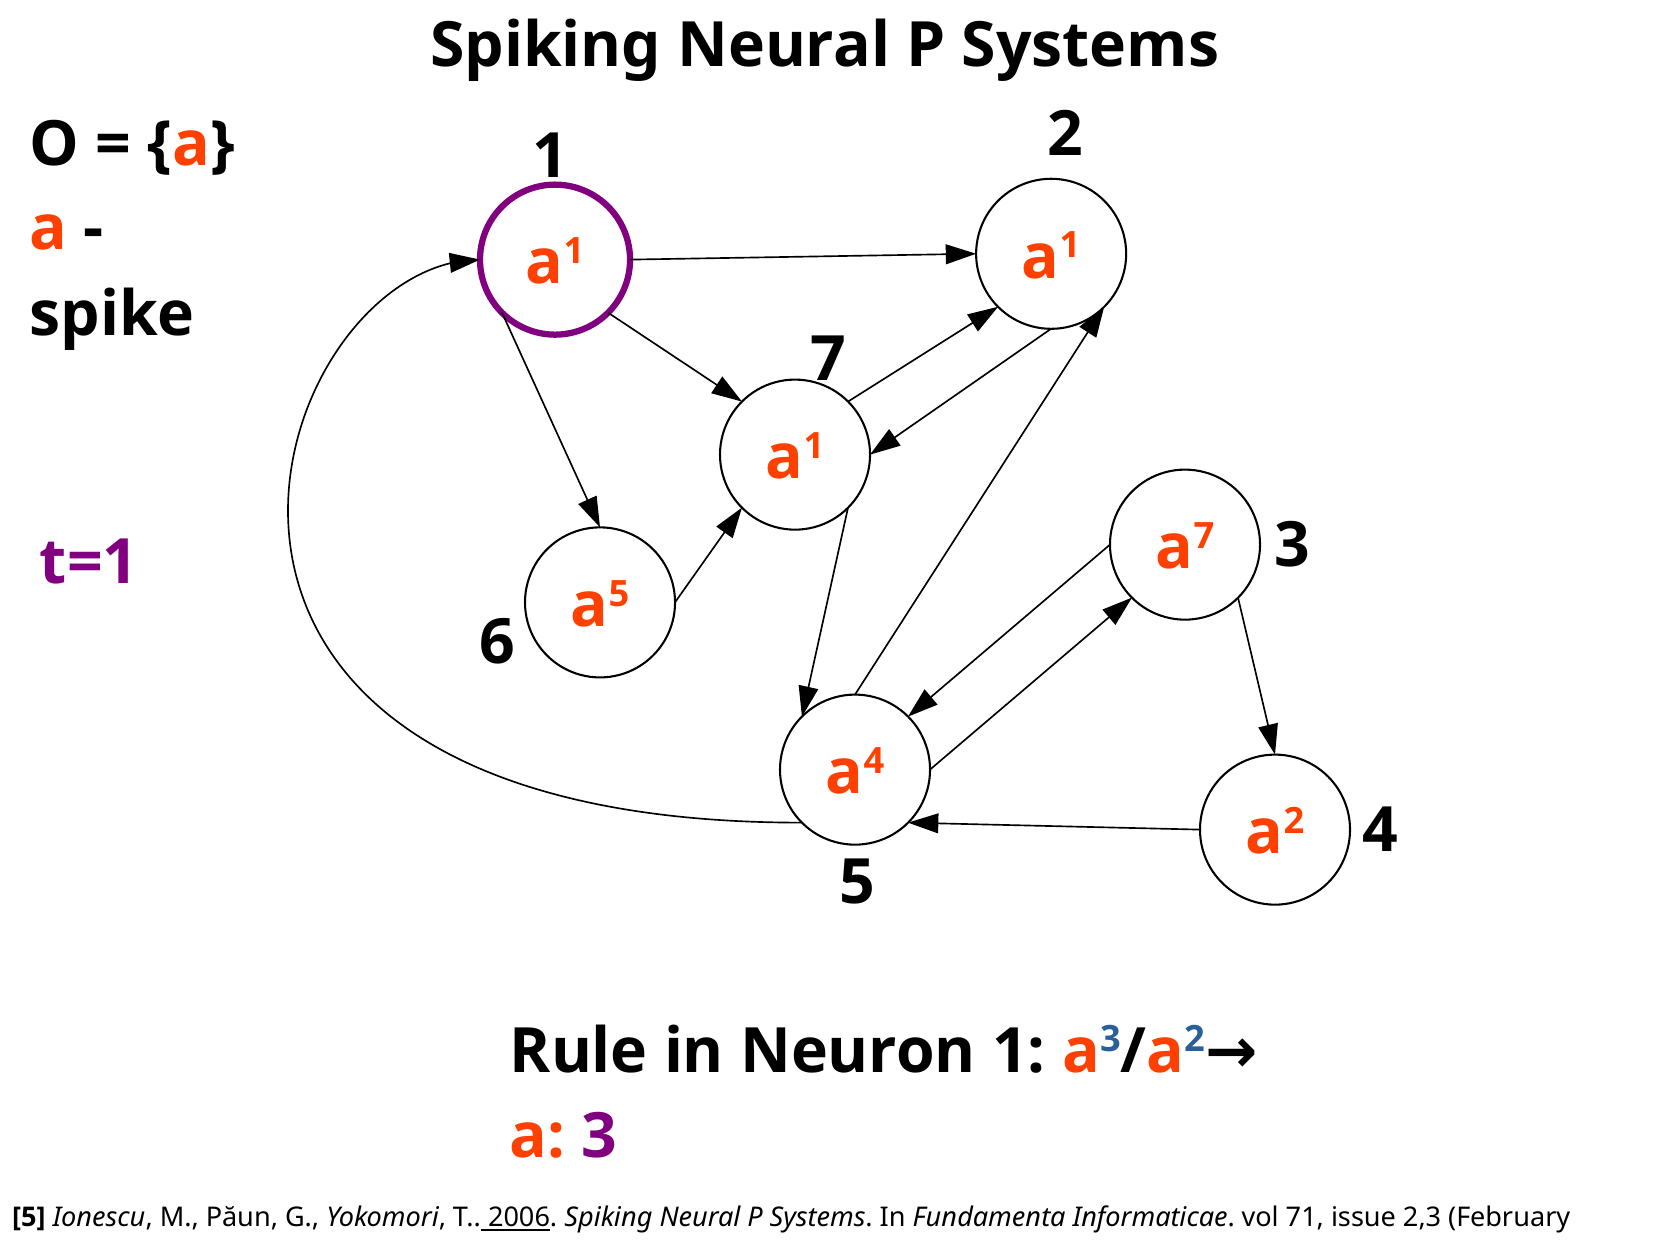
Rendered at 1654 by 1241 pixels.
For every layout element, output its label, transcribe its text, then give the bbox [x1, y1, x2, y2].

title Spiking Neural P Systems [0, 1, 1651, 84]
text_box a2 [1200, 754, 1348, 905]
text_box 5 [825, 829, 872, 927]
text_box a7 [1110, 469, 1260, 620]
text_box Rule in Neuron 1: a3/a2→ a: 3 [495, 998, 1291, 1140]
text_box a1 [720, 379, 871, 530]
text_box 3 [1260, 492, 1321, 590]
text_box O = {a} a - spike [15, 90, 301, 271]
text_box a1 [976, 179, 1127, 329]
text_box a4 [780, 694, 931, 843]
text_box 4 [1348, 777, 1396, 875]
text_box 7 [795, 306, 843, 404]
text_box 1 [517, 103, 565, 202]
text_box 6 [465, 589, 512, 687]
text_box a5 [525, 527, 676, 678]
text_box t=1 [9, 509, 160, 607]
text_box a1 [480, 185, 631, 335]
text_box 2 [1033, 81, 1081, 179]
text_box [5] Ionescu, M., Păun, G., Yokomori, T.. 2006. Spiking Neural P Systems. In Fundamenta Informaticae. vol 71, issue 2,3 (February 2006), 279-308. [0, 1190, 1654, 1241]
